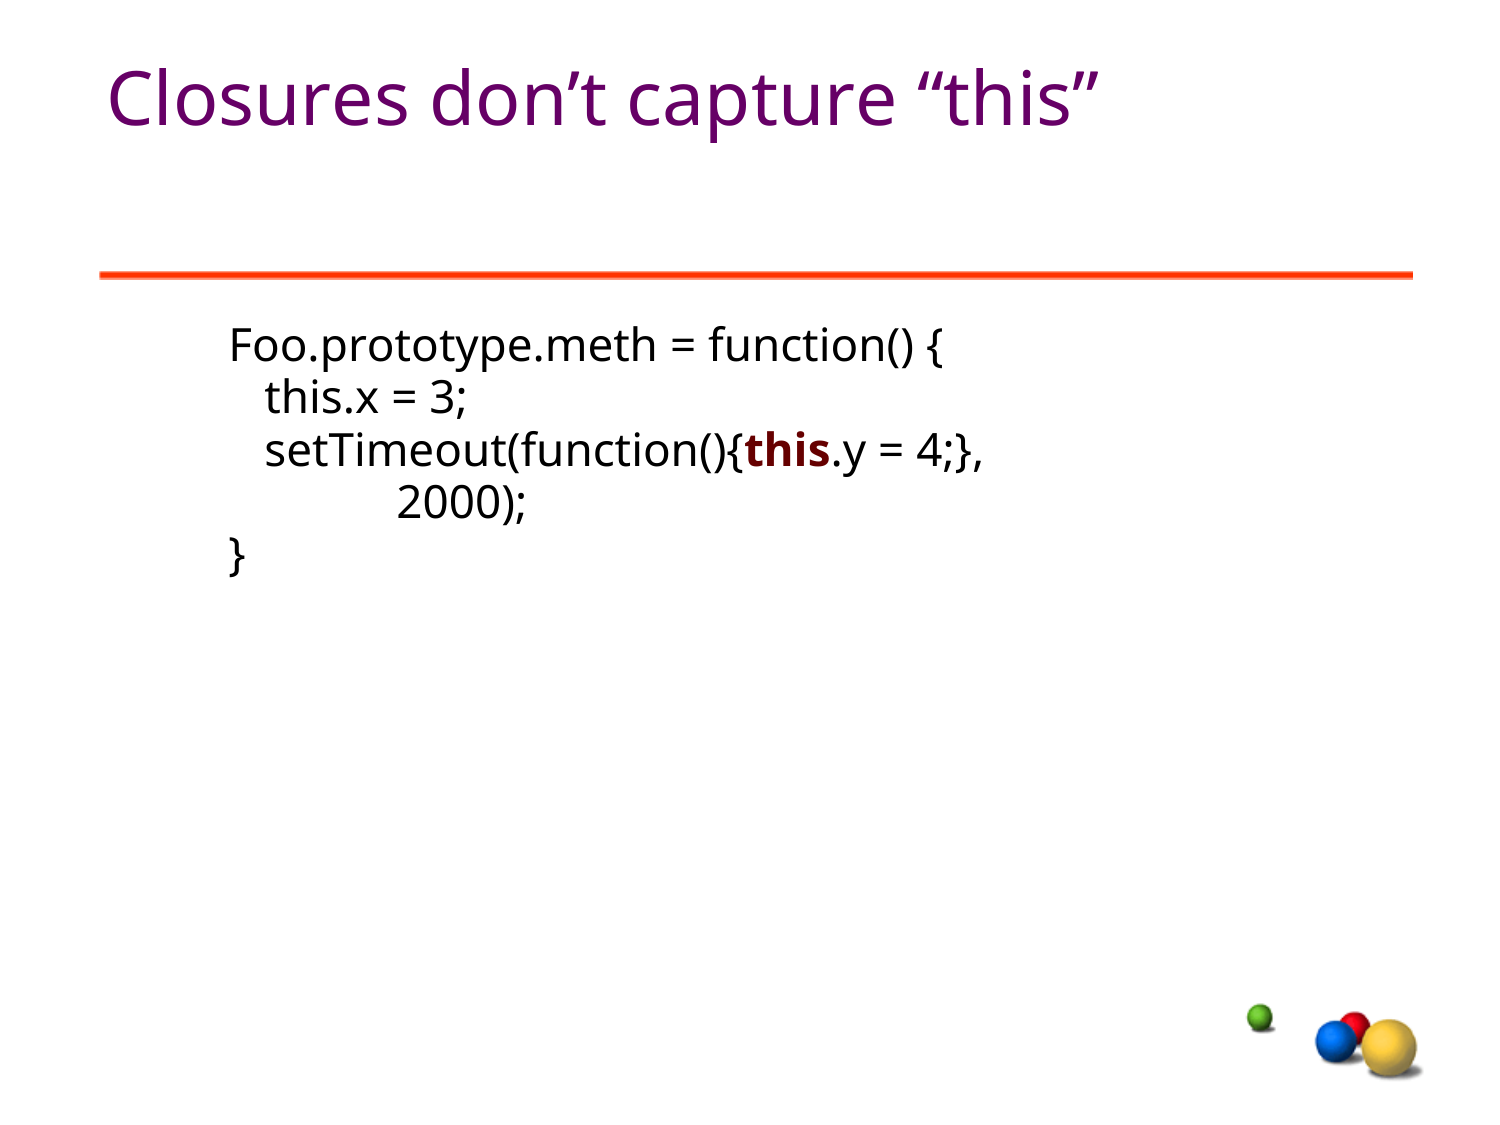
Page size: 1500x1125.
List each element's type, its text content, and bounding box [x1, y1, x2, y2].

picture [99, 271, 1413, 280]
subtitle Foo.prototype.meth = function() { this.x = 3; setTimeout(function(){this.y = 4;}, 2000); } [144, 320, 1407, 1015]
title Closures don’t capture “this” [106, 57, 1369, 231]
picture [1224, 999, 1449, 1083]
